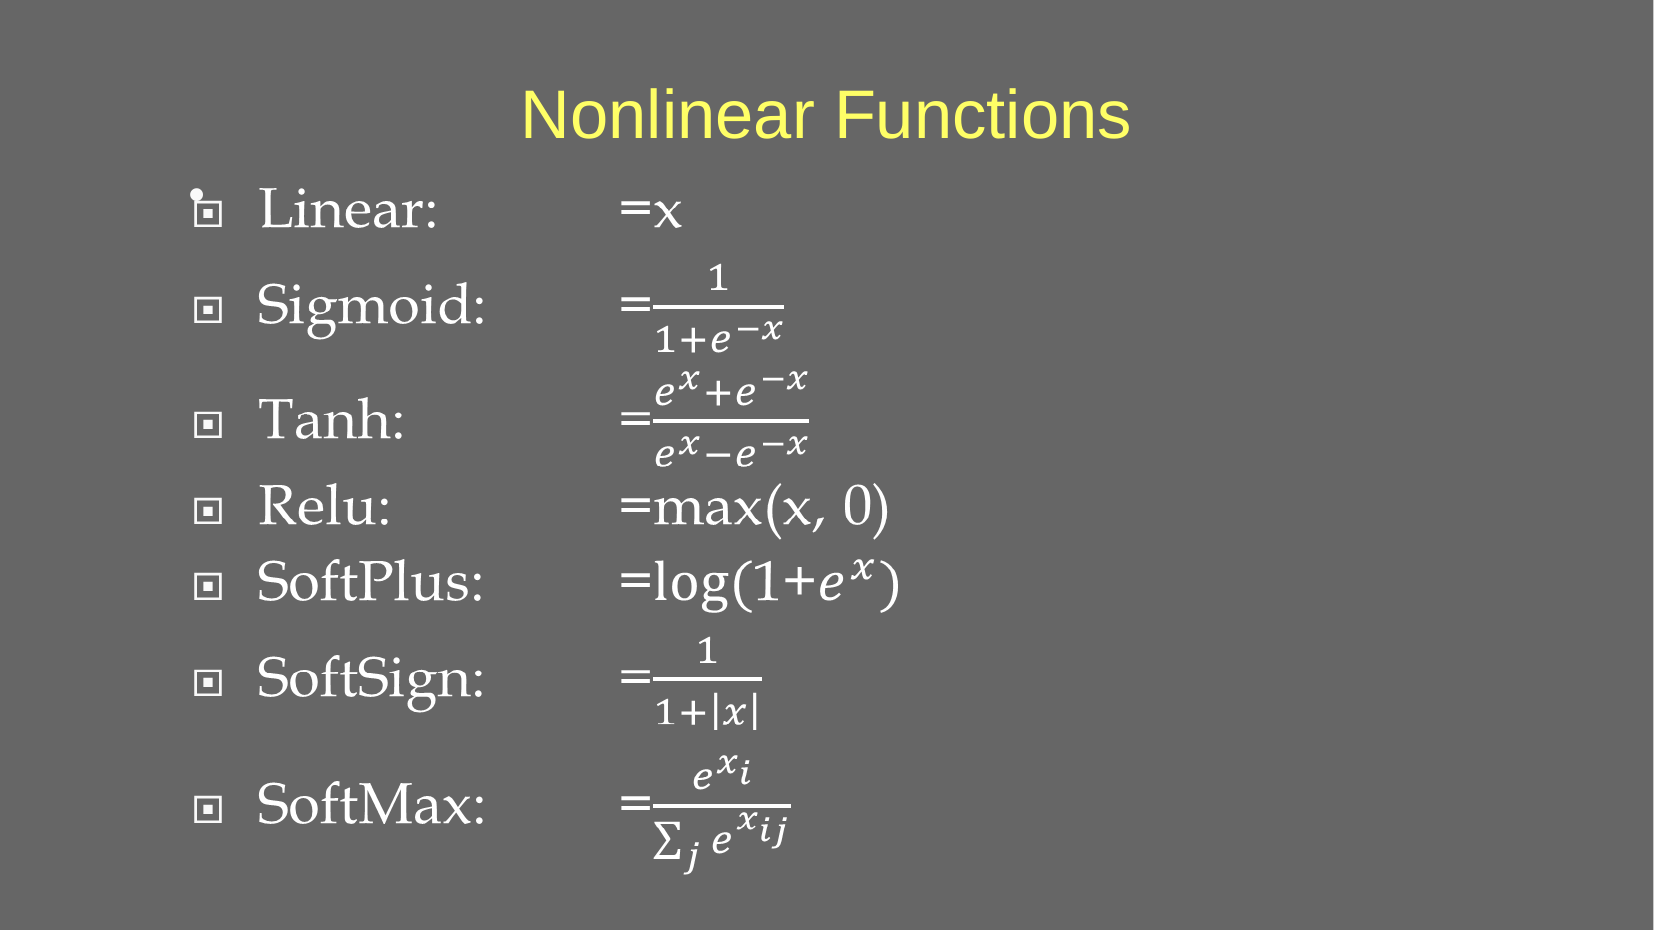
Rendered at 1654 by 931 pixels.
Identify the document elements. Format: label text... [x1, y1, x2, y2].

list [153, 157, 1504, 931]
title Nonlinear Functions [82, 36, 1571, 193]
